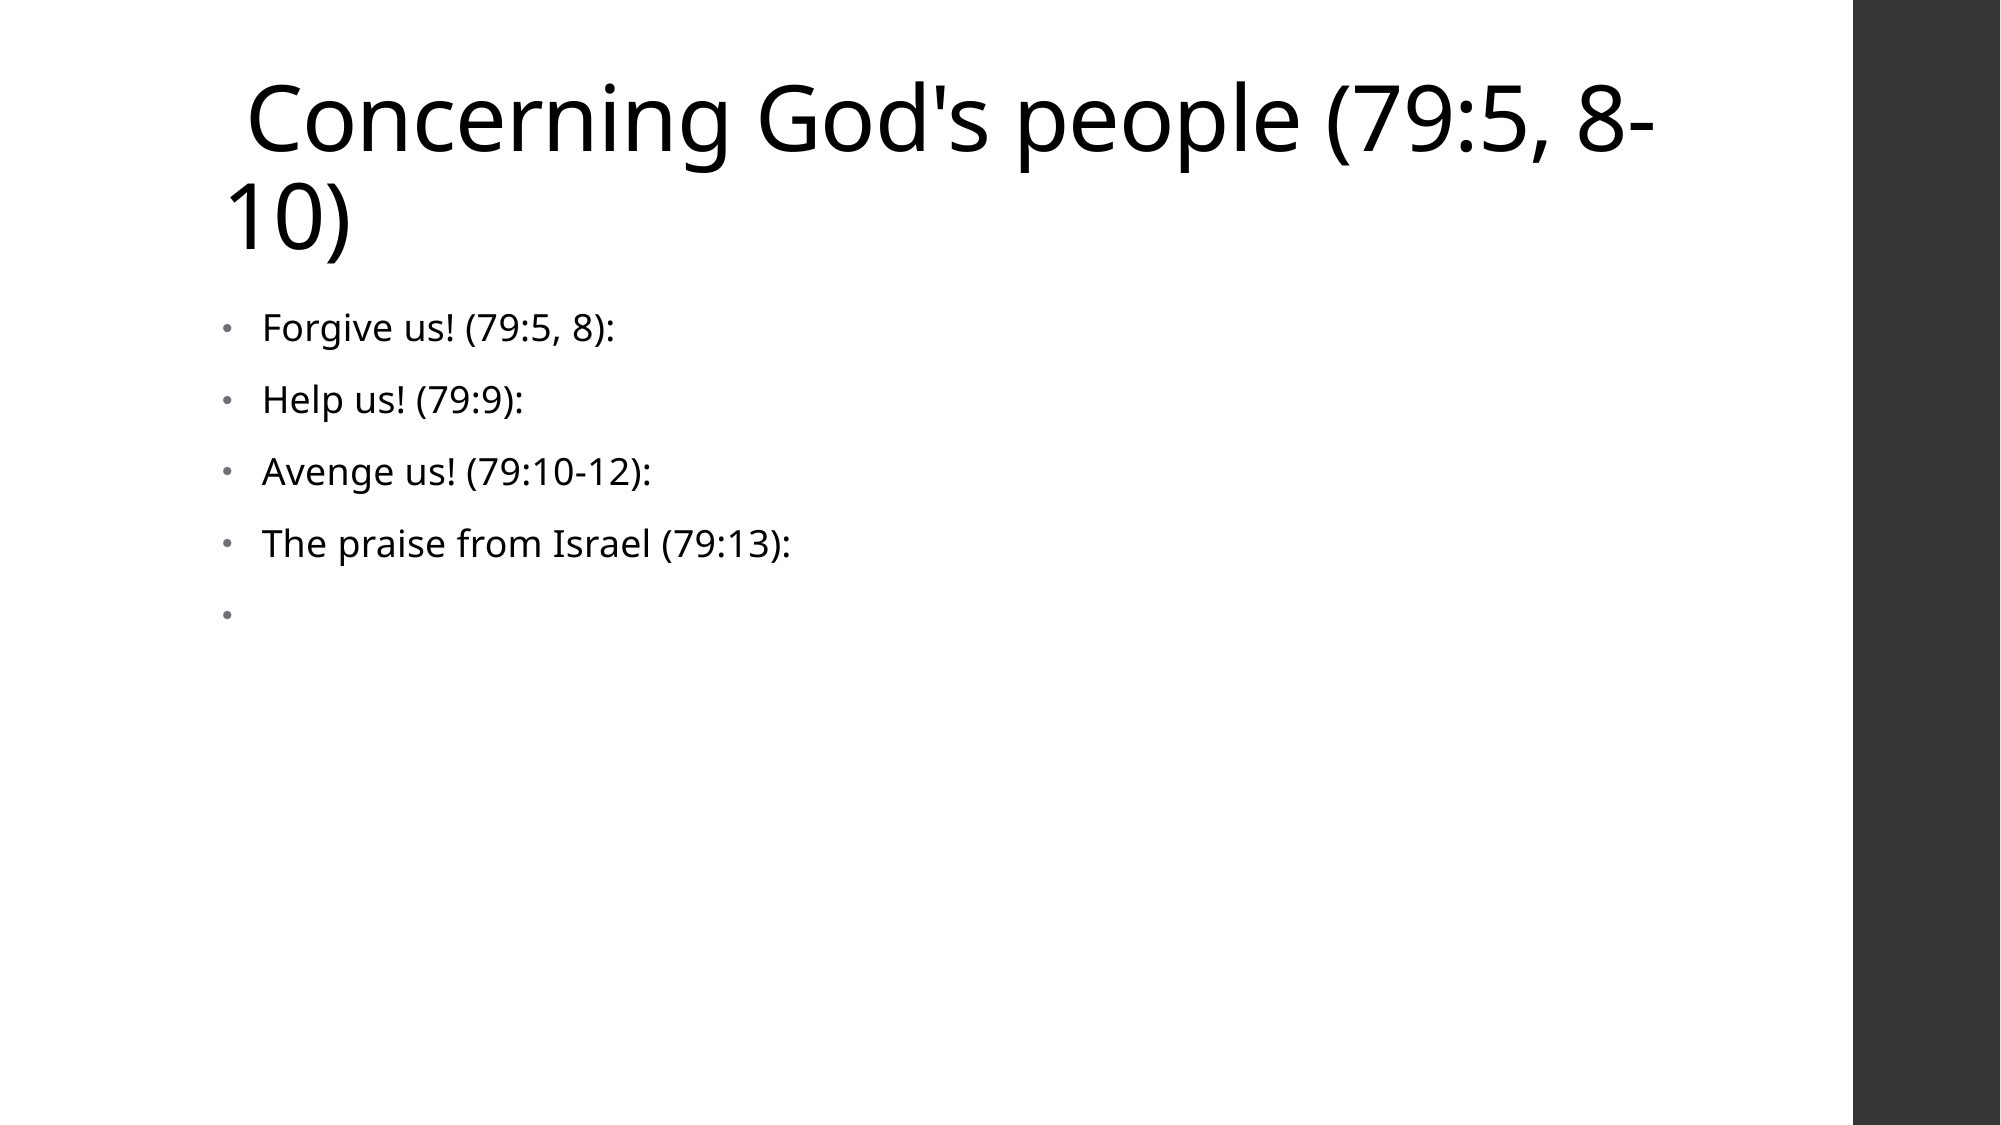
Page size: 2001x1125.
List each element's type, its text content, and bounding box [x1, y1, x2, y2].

list Forgive us! (79:5, 8): Help us! (79:9): Avenge us! (79:10-12): The praise from Israel (79:13): [206, 299, 1617, 1014]
title Concerning God's people (79:5, 8-10) [206, 60, 1797, 278]
